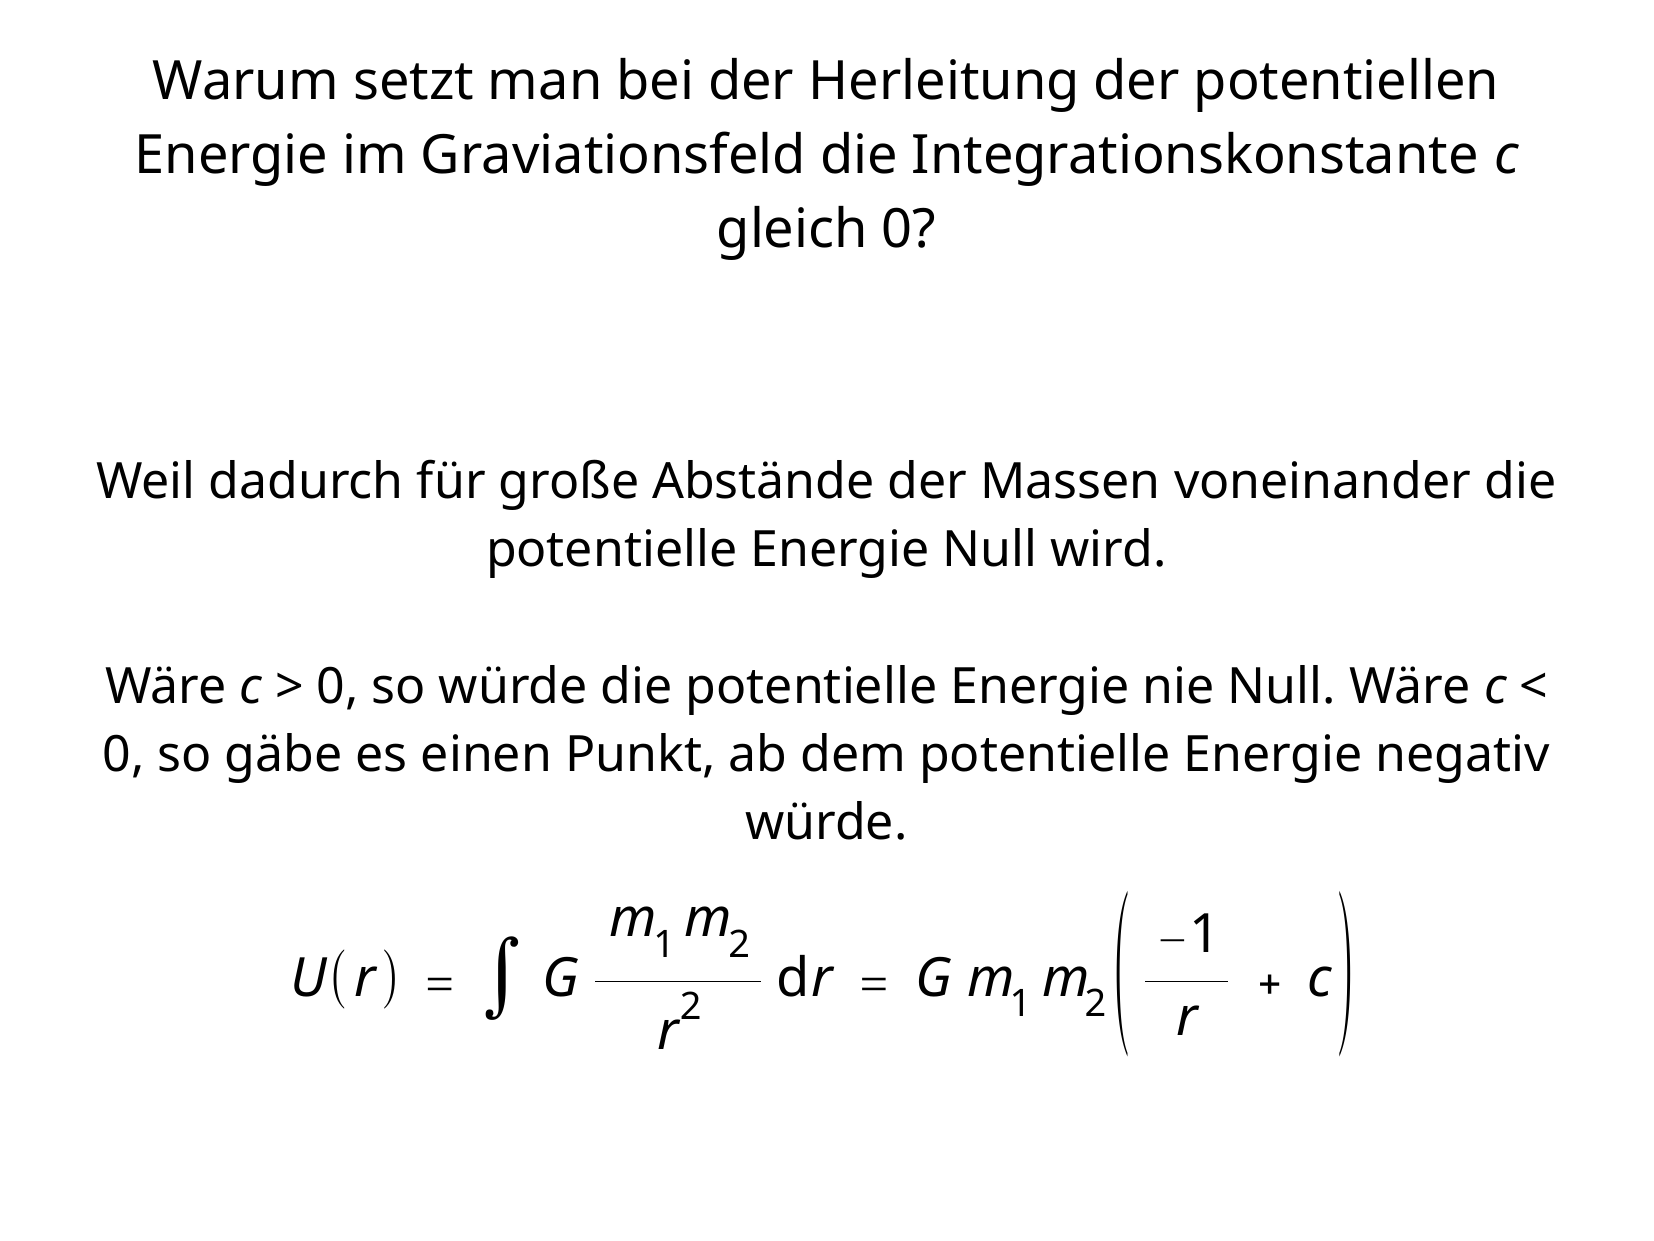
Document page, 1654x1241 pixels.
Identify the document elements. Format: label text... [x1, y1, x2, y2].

title Warum setzt man bei der Herleitung der potentiellen Energie im Graviationsfeld die Integrationskonstante c gleich 0? [82, 49, 1571, 257]
chart [284, 885, 1369, 1064]
subtitle Weil dadurch für große Abstände der Massen voneinander die potentielle Energie Null wird. Wäre c > 0, so würde die potentielle Energie nie Null. Wäre c < 0, so gäbe es einen Punkt, ab dem potentielle Energie negativ würde. [82, 290, 1571, 1010]
